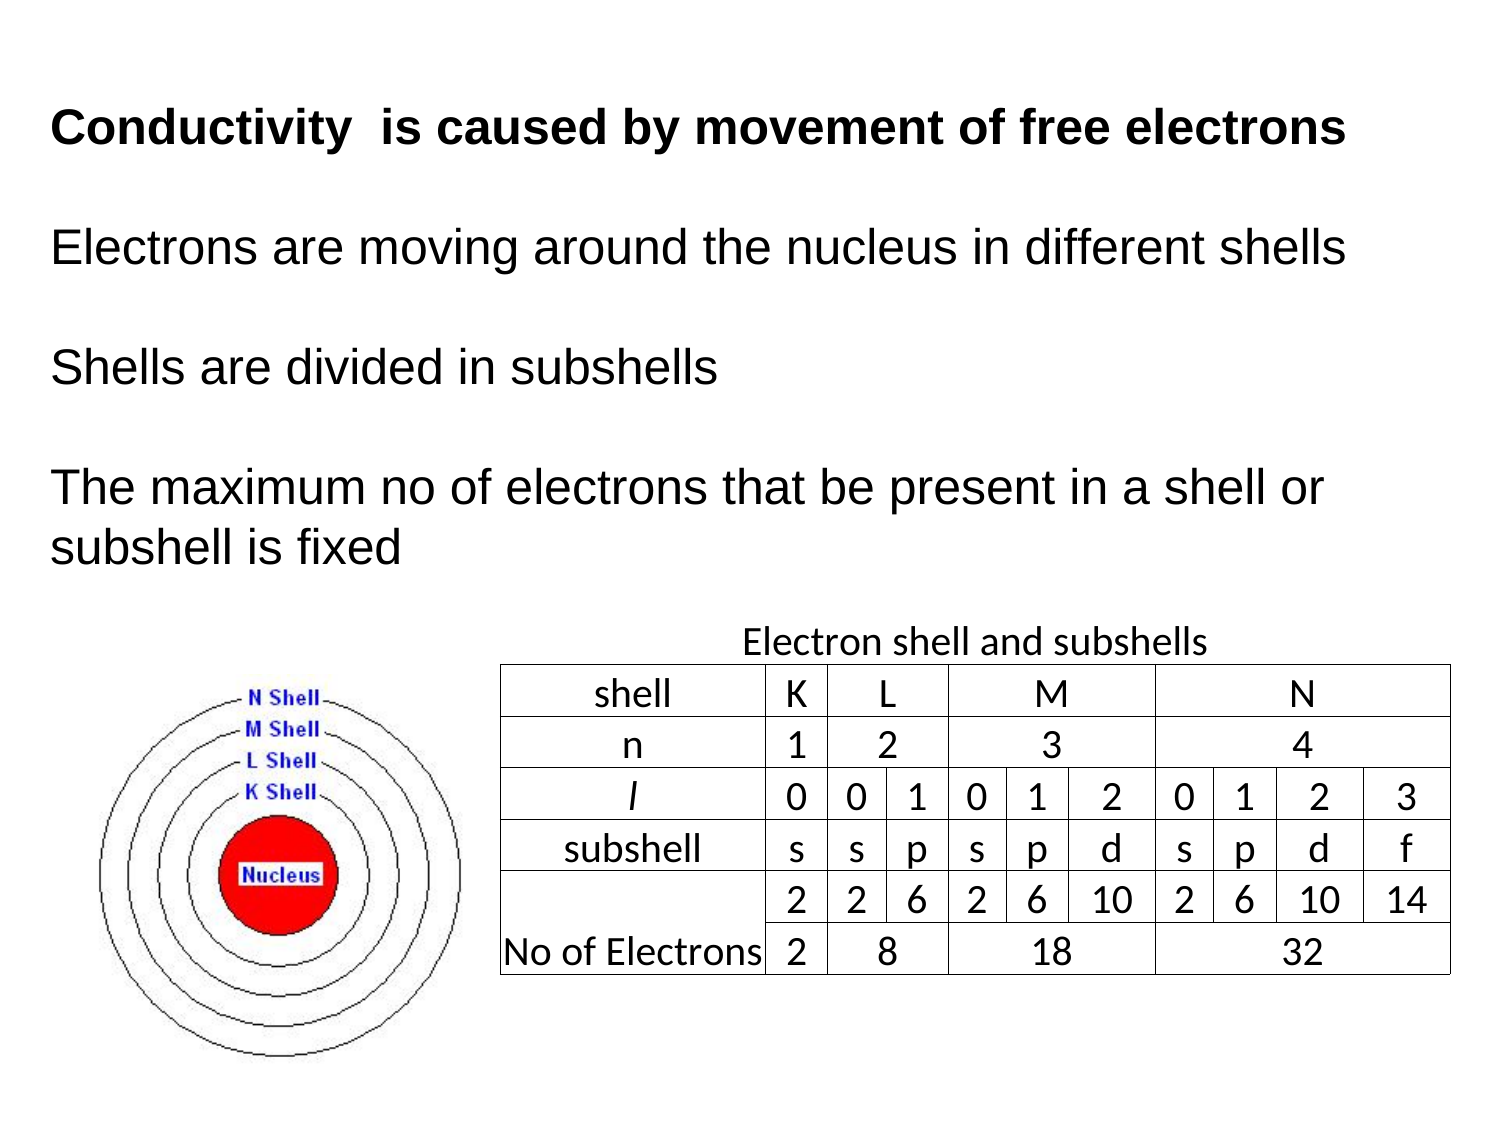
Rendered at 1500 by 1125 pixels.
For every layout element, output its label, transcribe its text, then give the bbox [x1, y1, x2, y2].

table_cell 10 [1069, 871, 1155, 922]
table_cell s [949, 820, 1006, 870]
table_cell s [1156, 820, 1213, 870]
table_cell f [1364, 820, 1450, 870]
table_cell shell [501, 665, 765, 716]
table_cell No of Electrons [501, 871, 765, 974]
table_cell 2 [1069, 768, 1155, 819]
table_cell n [501, 717, 765, 767]
table_cell 4 [1156, 717, 1450, 767]
table_cell p [887, 820, 948, 870]
table_header Electron shell and subshells [500, 613, 1450, 664]
table_cell 1 [766, 717, 827, 767]
table_cell 0 [949, 768, 1006, 819]
table_cell 2 [1277, 768, 1363, 819]
table_cell L [828, 665, 948, 716]
table_cell 2 [949, 871, 1006, 922]
table_cell s [766, 820, 827, 870]
table_cell 2 [766, 923, 827, 974]
table_cell d [1069, 820, 1155, 870]
table_cell 1 [1007, 768, 1068, 819]
table_cell 6 [1214, 871, 1276, 922]
table_cell subshell [501, 820, 765, 870]
table_cell s [828, 820, 886, 870]
table_cell l [501, 768, 765, 819]
table_cell K [766, 665, 827, 716]
table_cell 1 [1214, 768, 1276, 819]
table_cell 2 [828, 871, 886, 922]
table_cell 14 [1364, 871, 1450, 922]
table_cell 0 [1156, 768, 1213, 819]
table_cell 2 [766, 871, 827, 922]
table_cell 2 [1156, 871, 1213, 922]
table_cell 10 [1277, 871, 1363, 922]
table_cell 3 [1364, 768, 1450, 819]
table_cell p [1214, 820, 1276, 870]
table_cell 8 [828, 923, 948, 974]
table_cell 32 [1156, 923, 1450, 974]
table_cell p [1007, 820, 1068, 870]
table_cell 0 [828, 768, 886, 819]
picture [87, 674, 472, 1068]
text_box Conductivity is caused by movement of free electrons Electrons are moving around the nucleus in different shells Shells are divided in subshells The maximum no of electrons that be present in a shell or subshell is fixed [49, 86, 1413, 575]
table_cell 6 [1007, 871, 1068, 922]
table_cell M [949, 665, 1155, 716]
table_cell N [1156, 665, 1450, 716]
table_cell 18 [949, 923, 1155, 974]
table_cell 3 [949, 717, 1155, 767]
table_cell 6 [887, 871, 948, 922]
table_cell 2 [828, 717, 948, 767]
table_cell d [1277, 820, 1363, 870]
table_cell 0 [766, 768, 827, 819]
table_cell 1 [887, 768, 948, 819]
